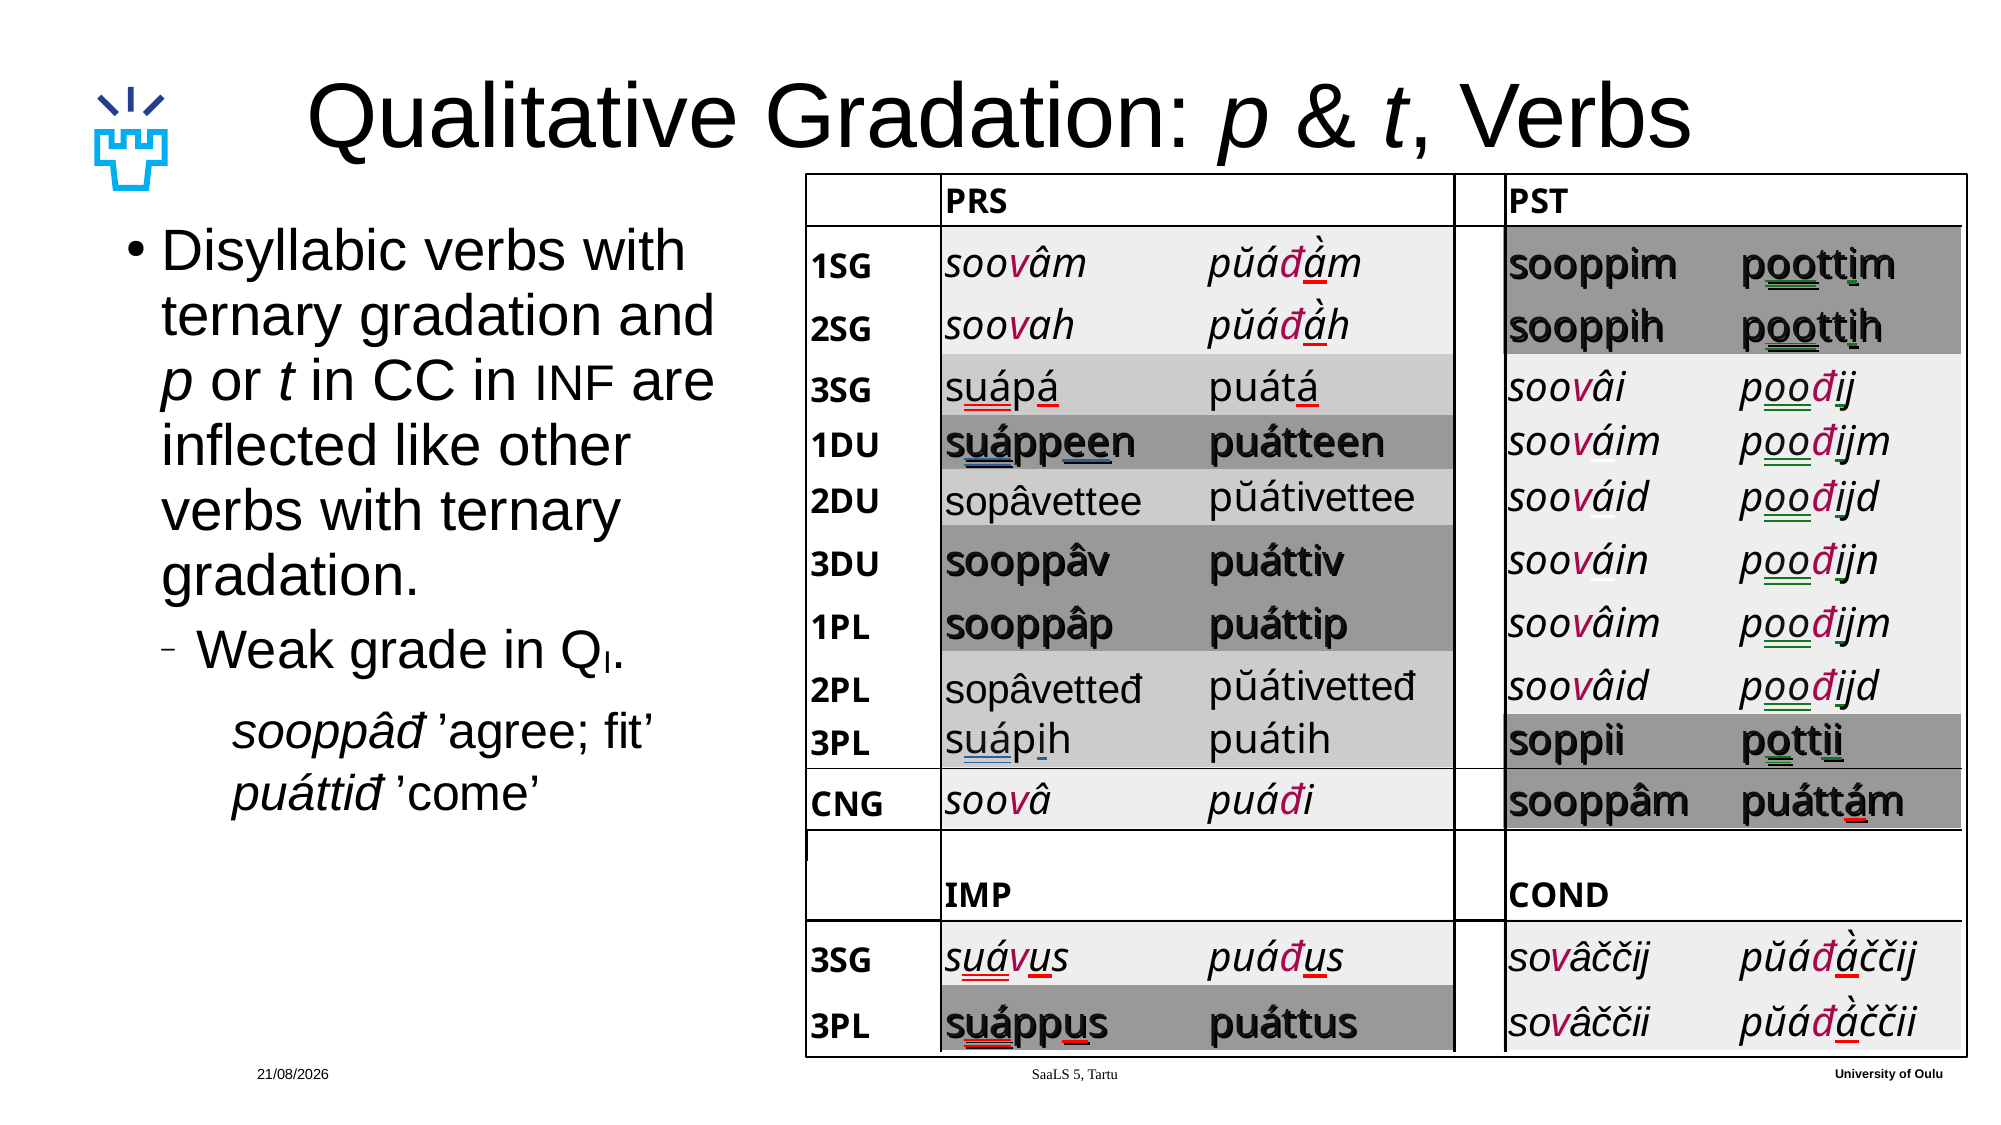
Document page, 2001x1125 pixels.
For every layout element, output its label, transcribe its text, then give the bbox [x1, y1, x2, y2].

list Disyllabic verbs with ternary gradation and p or t in CC in INF are inflected like other verbs with ternary gradation. Weak grade in QI. sooppâđ ’agree; fit’ puáttiđ ’come’ [125, 217, 739, 1009]
chart [806, 174, 1967, 1056]
title Qualitative Gradation: p & t, Verbs [260, 13, 1740, 217]
